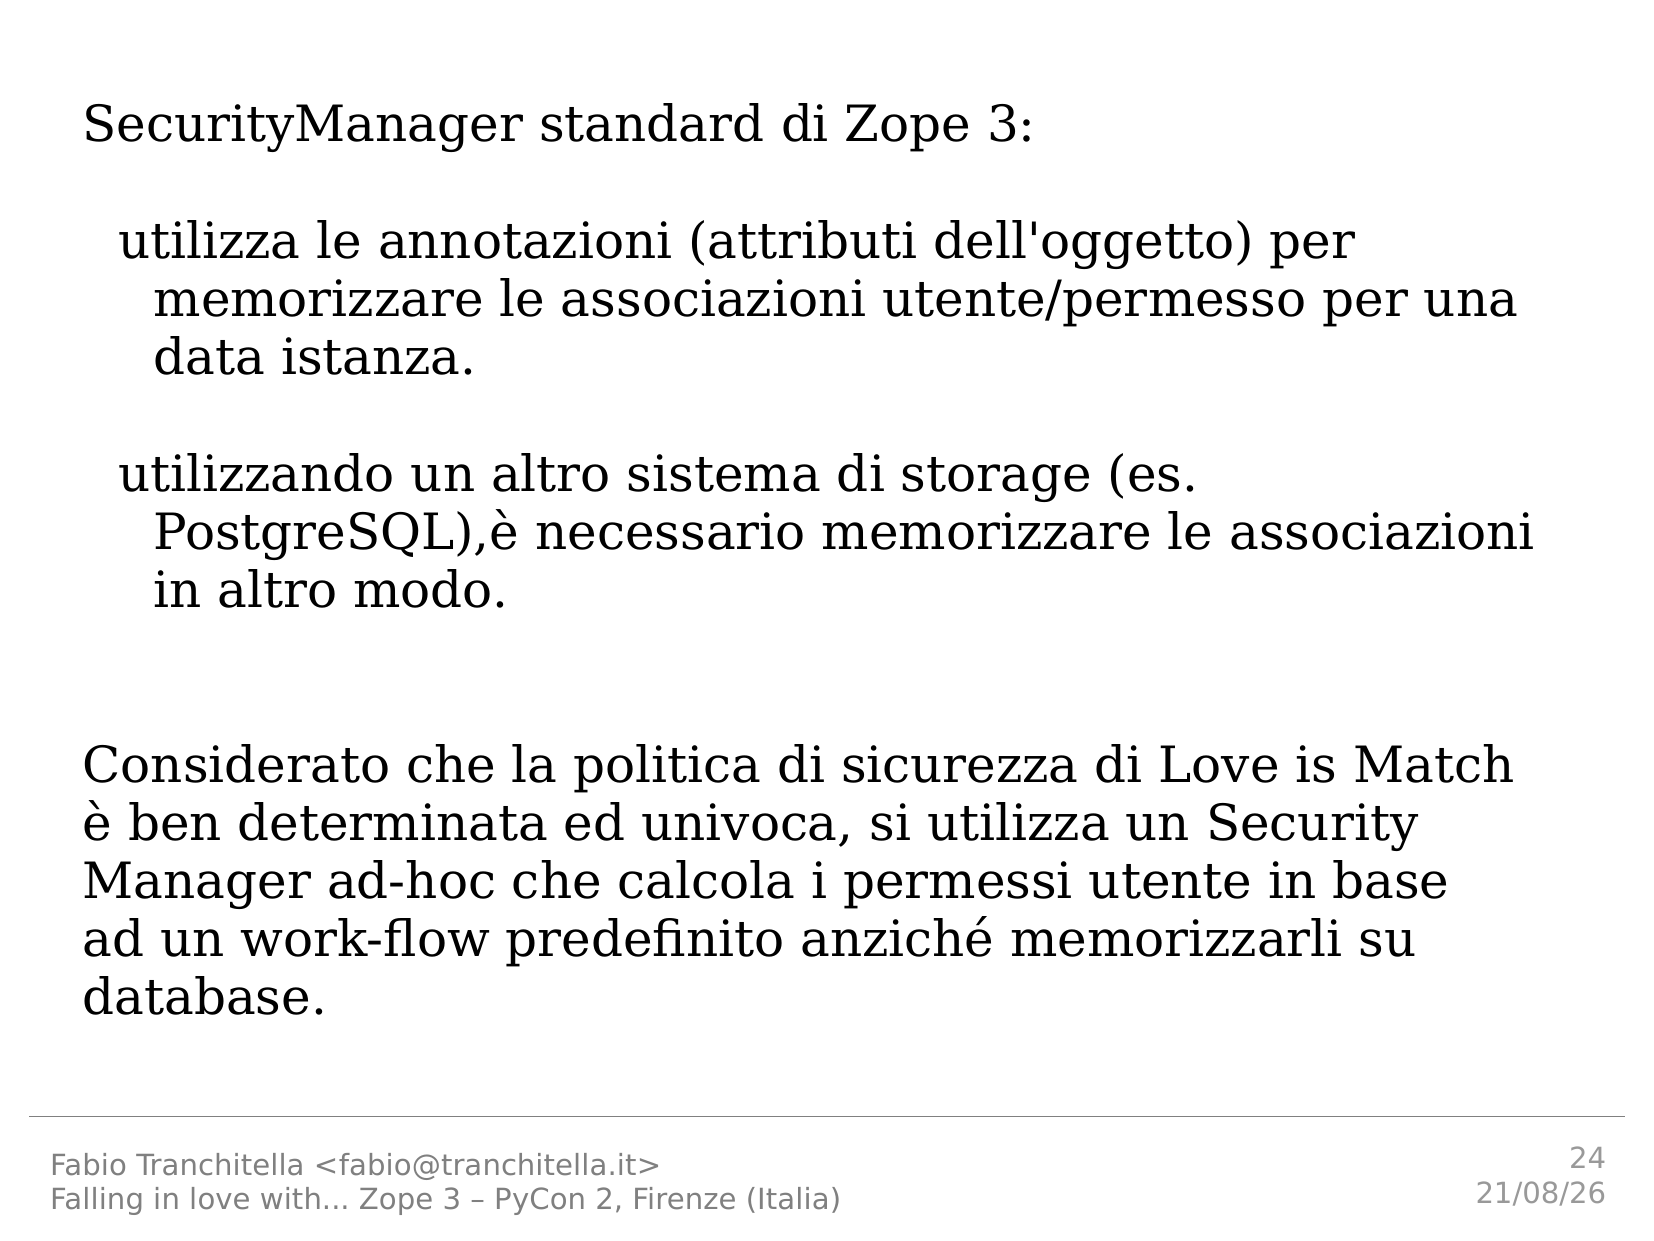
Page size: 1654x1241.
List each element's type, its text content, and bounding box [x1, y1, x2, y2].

subtitle SecurityManager standard di Zope 3: utilizza le annotazioni (attributi dell'oggetto) per memorizzare le associazioni utente/permesso per una data istanza. utilizzando un altro sistema di storage (es. PostgreSQL),è necessario memorizzare le associazioni in altro modo. Considerato che la politica di sicurezza di Love is Match è ben determinata ed univoca, si utilizza un Security Manager ad-hoc che calcola i permessi utente in base ad un work-flow predefinito anziché memorizzarli su database. [82, 59, 1571, 1063]
